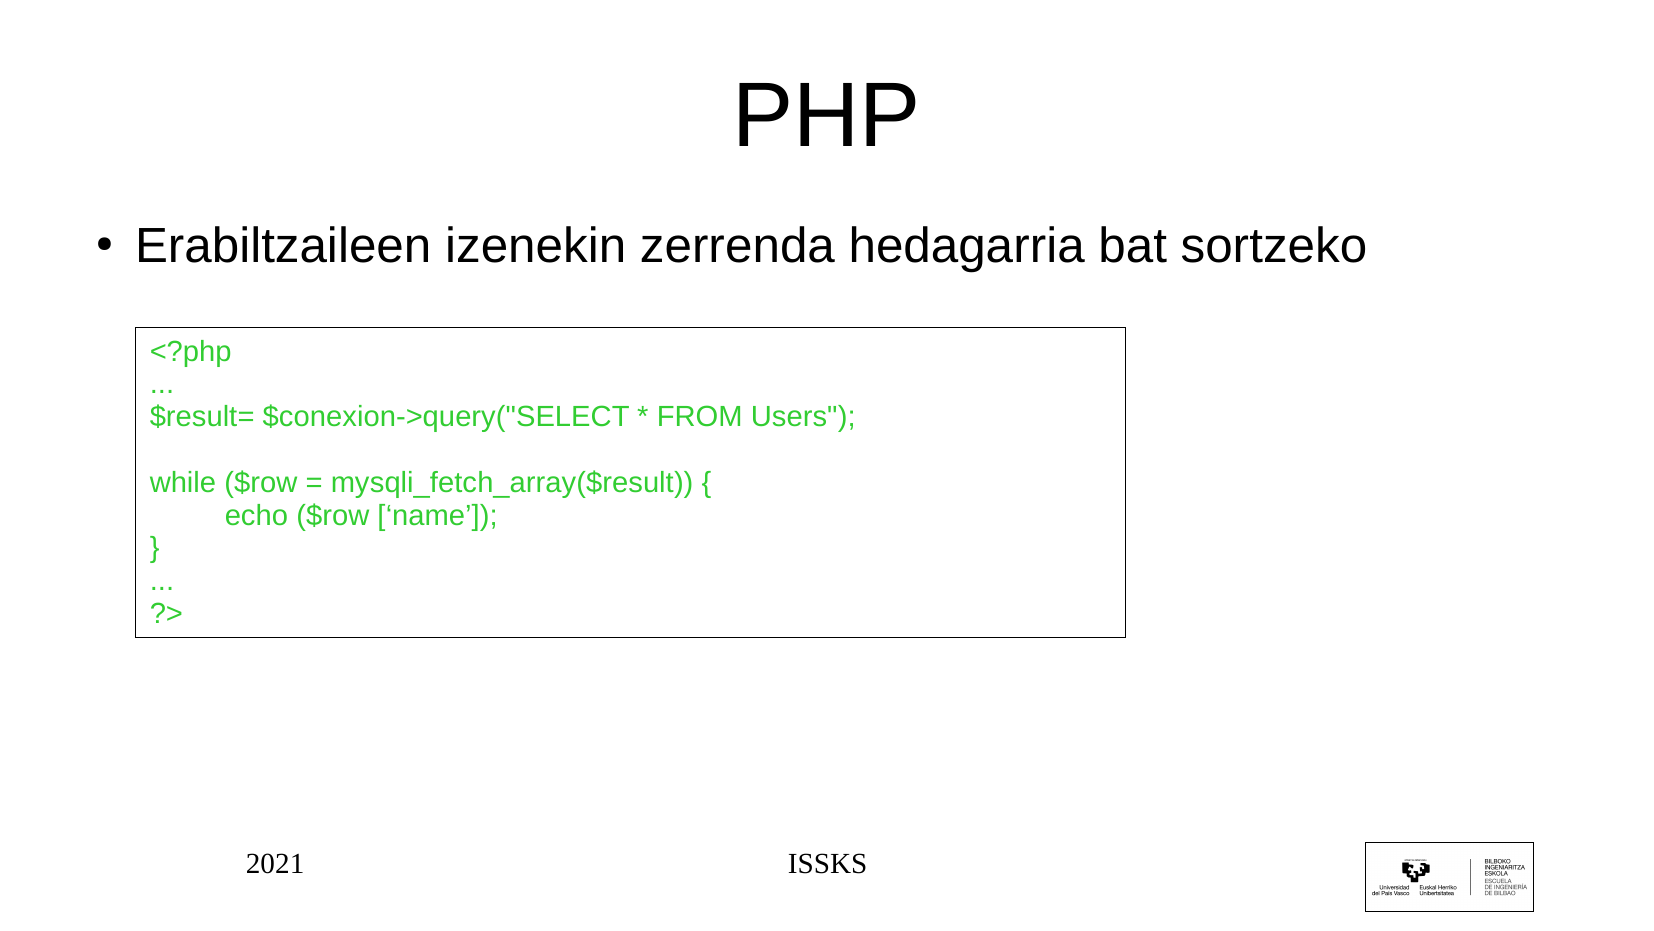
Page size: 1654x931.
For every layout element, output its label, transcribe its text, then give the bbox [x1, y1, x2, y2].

text_box <?php ... $result= $conexion->query("SELECT * FROM Users"); while ($row = mysqli_fetch_array($result)) { echo ($row [‘name’]); } ... ?> [135, 327, 1126, 638]
title PHP [82, 37, 1571, 193]
picture [1366, 843, 1533, 911]
list Erabiltzaileen izenekin zerrenda hedagarria bat sortzeko [82, 217, 1456, 301]
